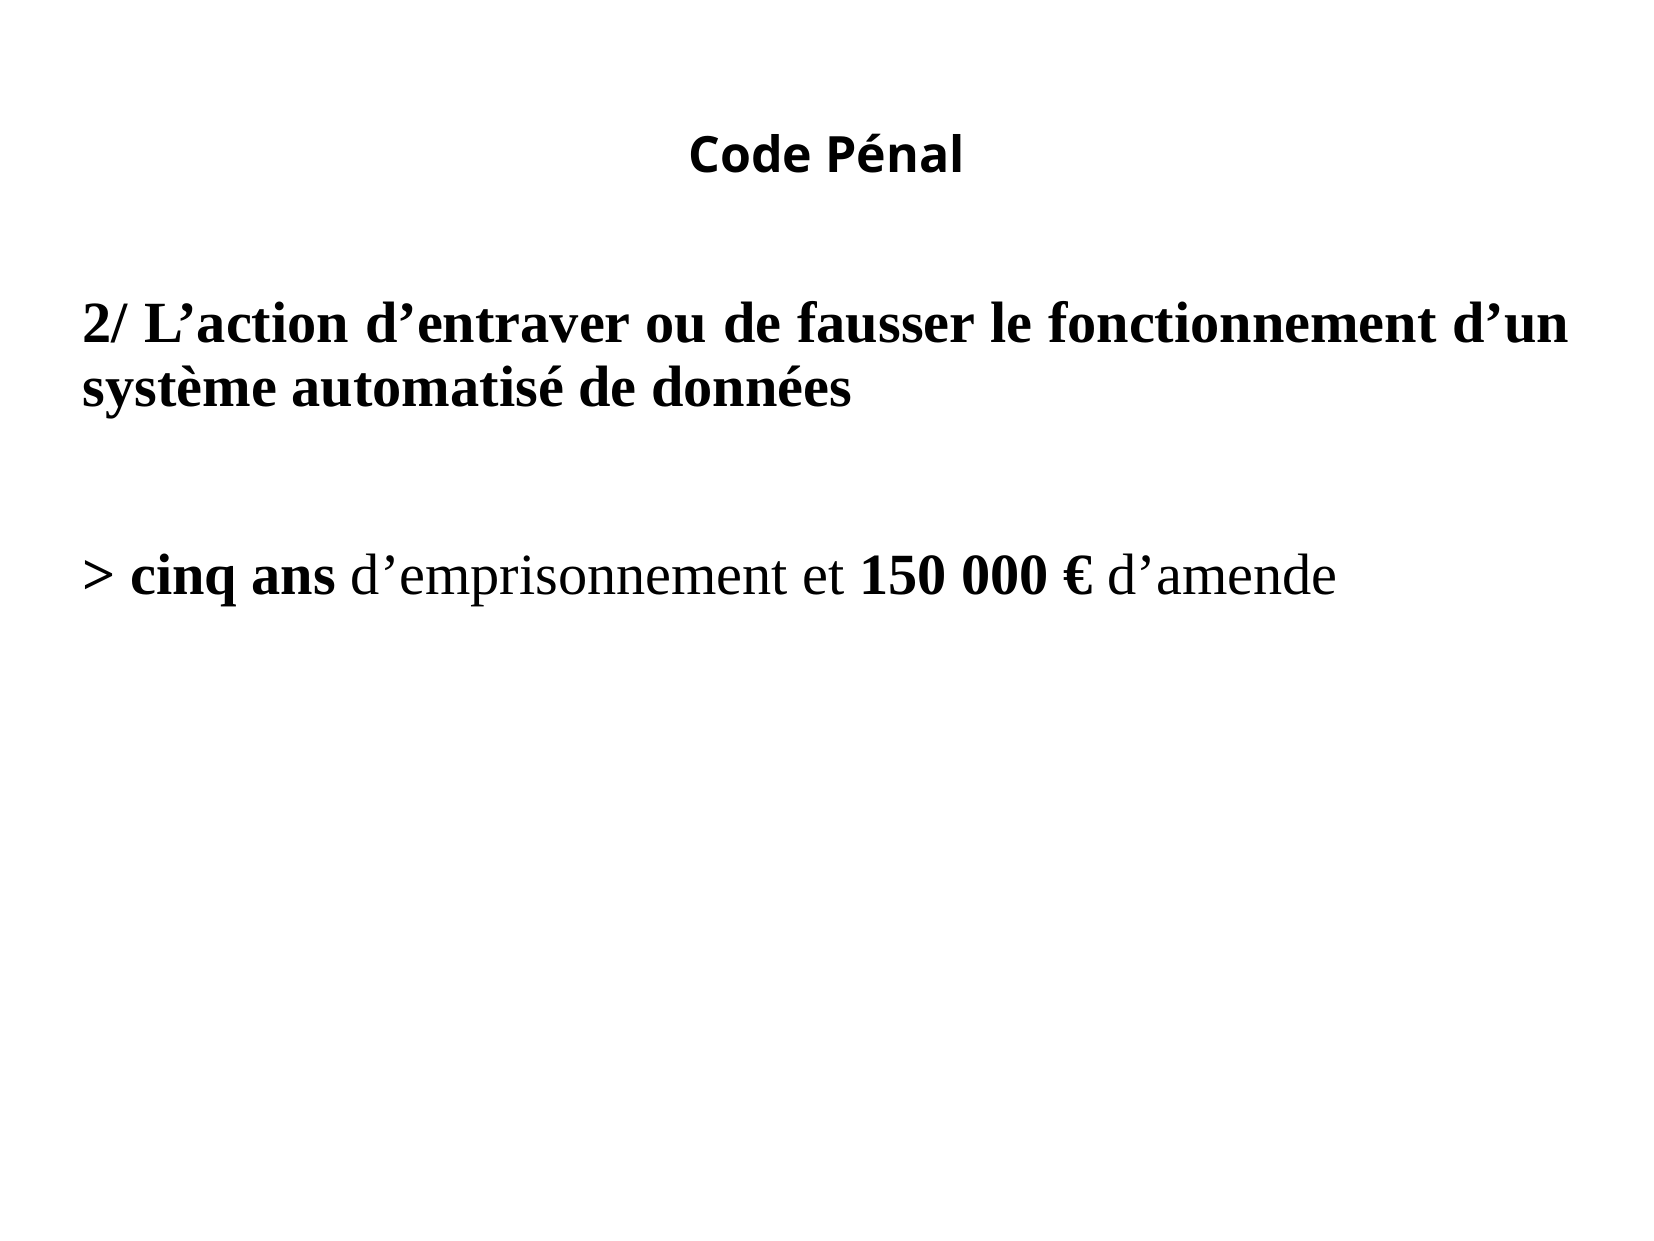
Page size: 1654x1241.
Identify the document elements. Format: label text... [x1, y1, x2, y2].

title Code Pénal [82, 49, 1571, 257]
list 2/ L’action d’entraver ou de fausser le fonctionnement d’un système automatisé de données > cinq ans d’emprisonnement et 150 000 € d’amende [82, 290, 1571, 1205]
